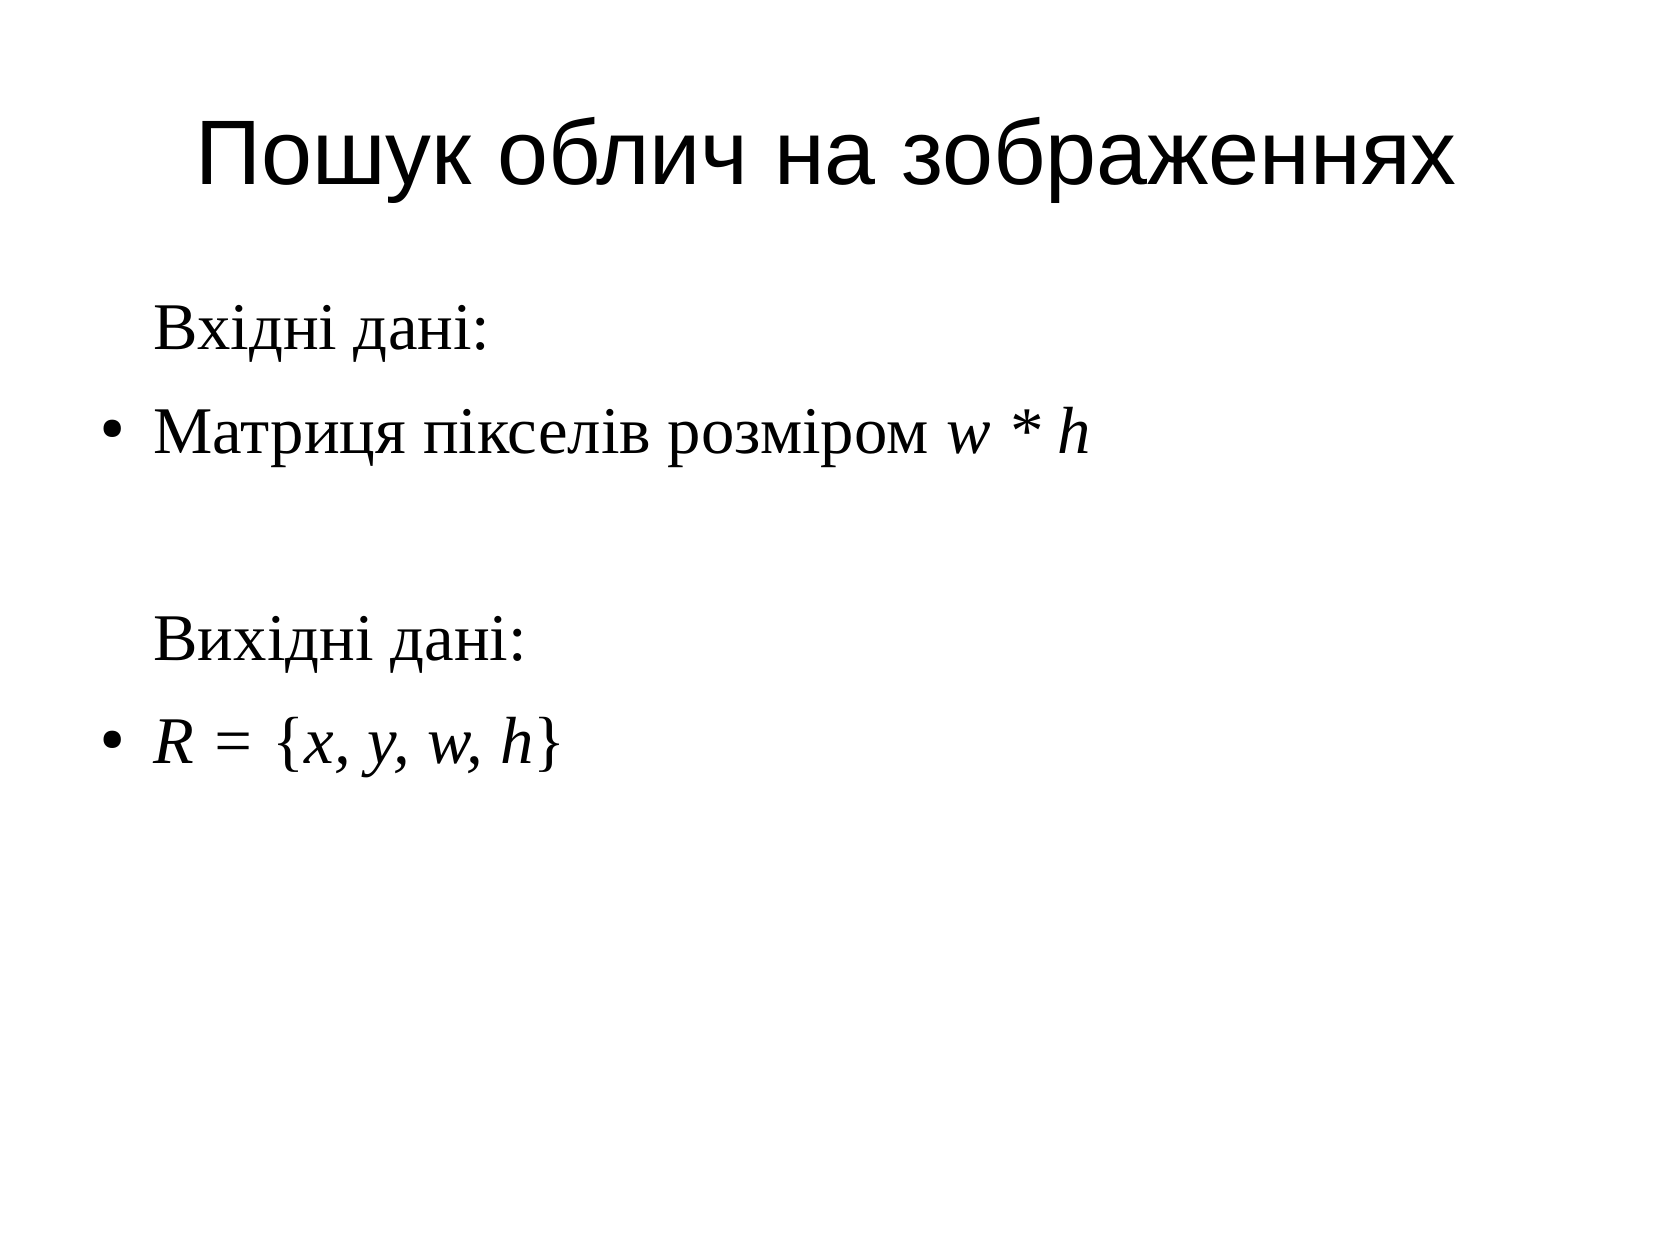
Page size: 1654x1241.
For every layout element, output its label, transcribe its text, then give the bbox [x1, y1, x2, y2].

title Пошук облич на зображеннях [82, 49, 1571, 257]
list Вхідні дані: Матриця пікселів розміром w * h Вихідні дані: R = {x, y, w, h} [82, 290, 1571, 1010]
